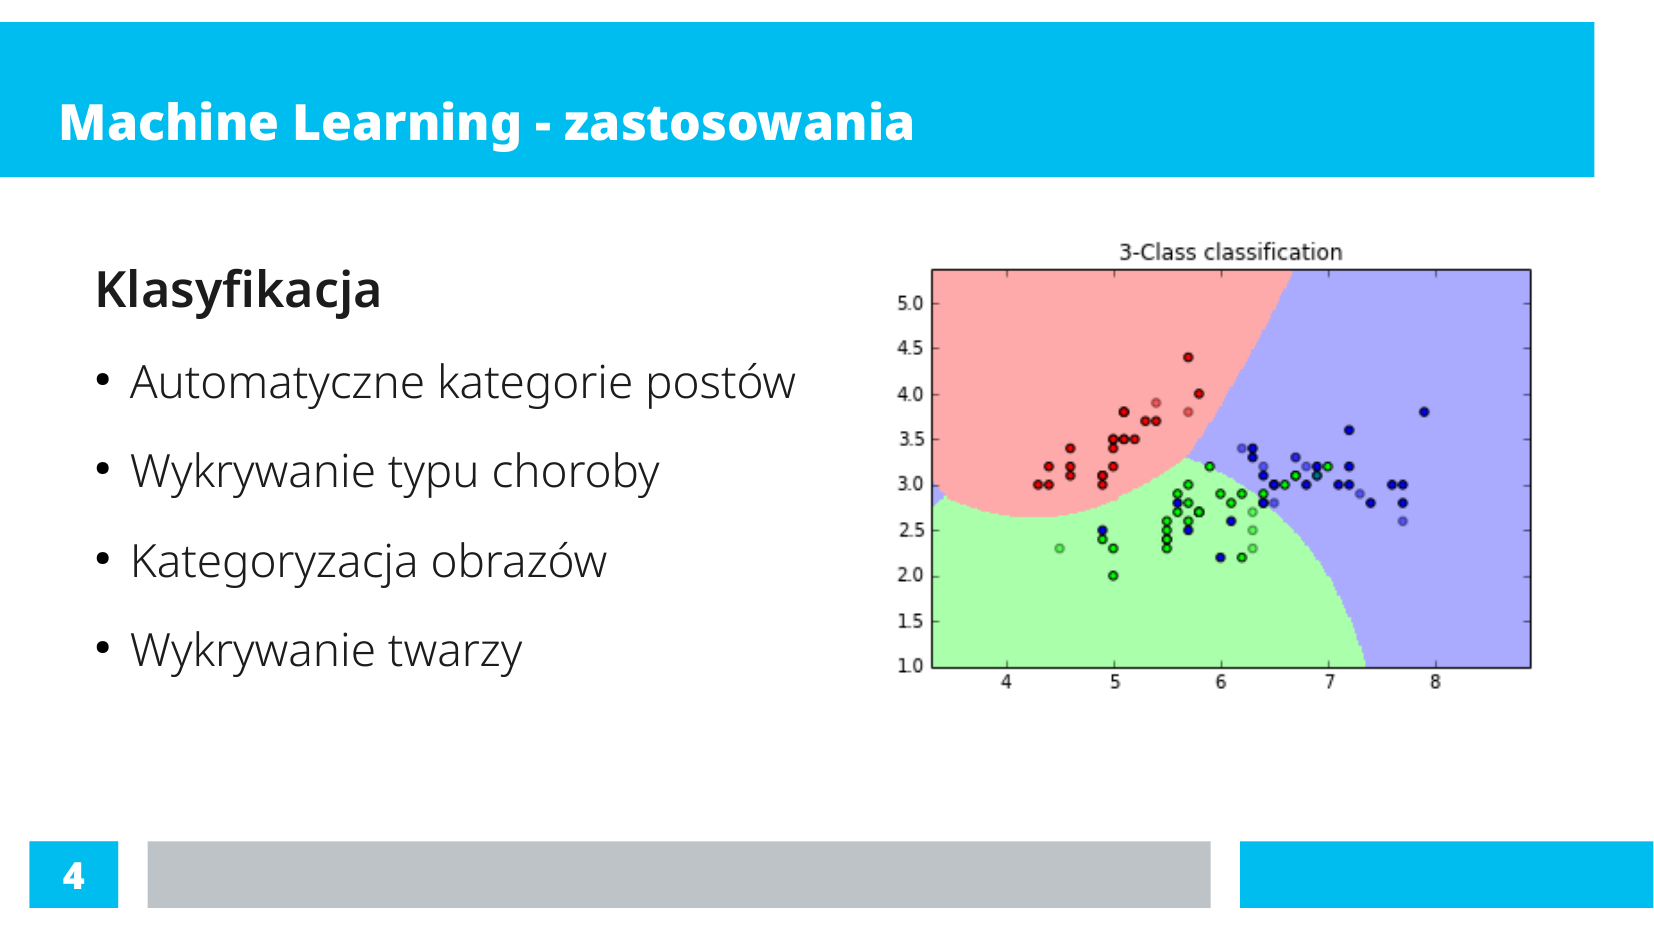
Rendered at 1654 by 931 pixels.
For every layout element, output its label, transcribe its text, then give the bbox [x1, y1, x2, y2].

list Klasyfikacja Automatyczne kategorie postów Wykrywanie typu choroby Kategoryzacja obrazów Wykrywanie twarzy [59, 243, 1565, 820]
title Machine Learning - zastosowania [59, 44, 1595, 156]
picture [885, 230, 1541, 706]
